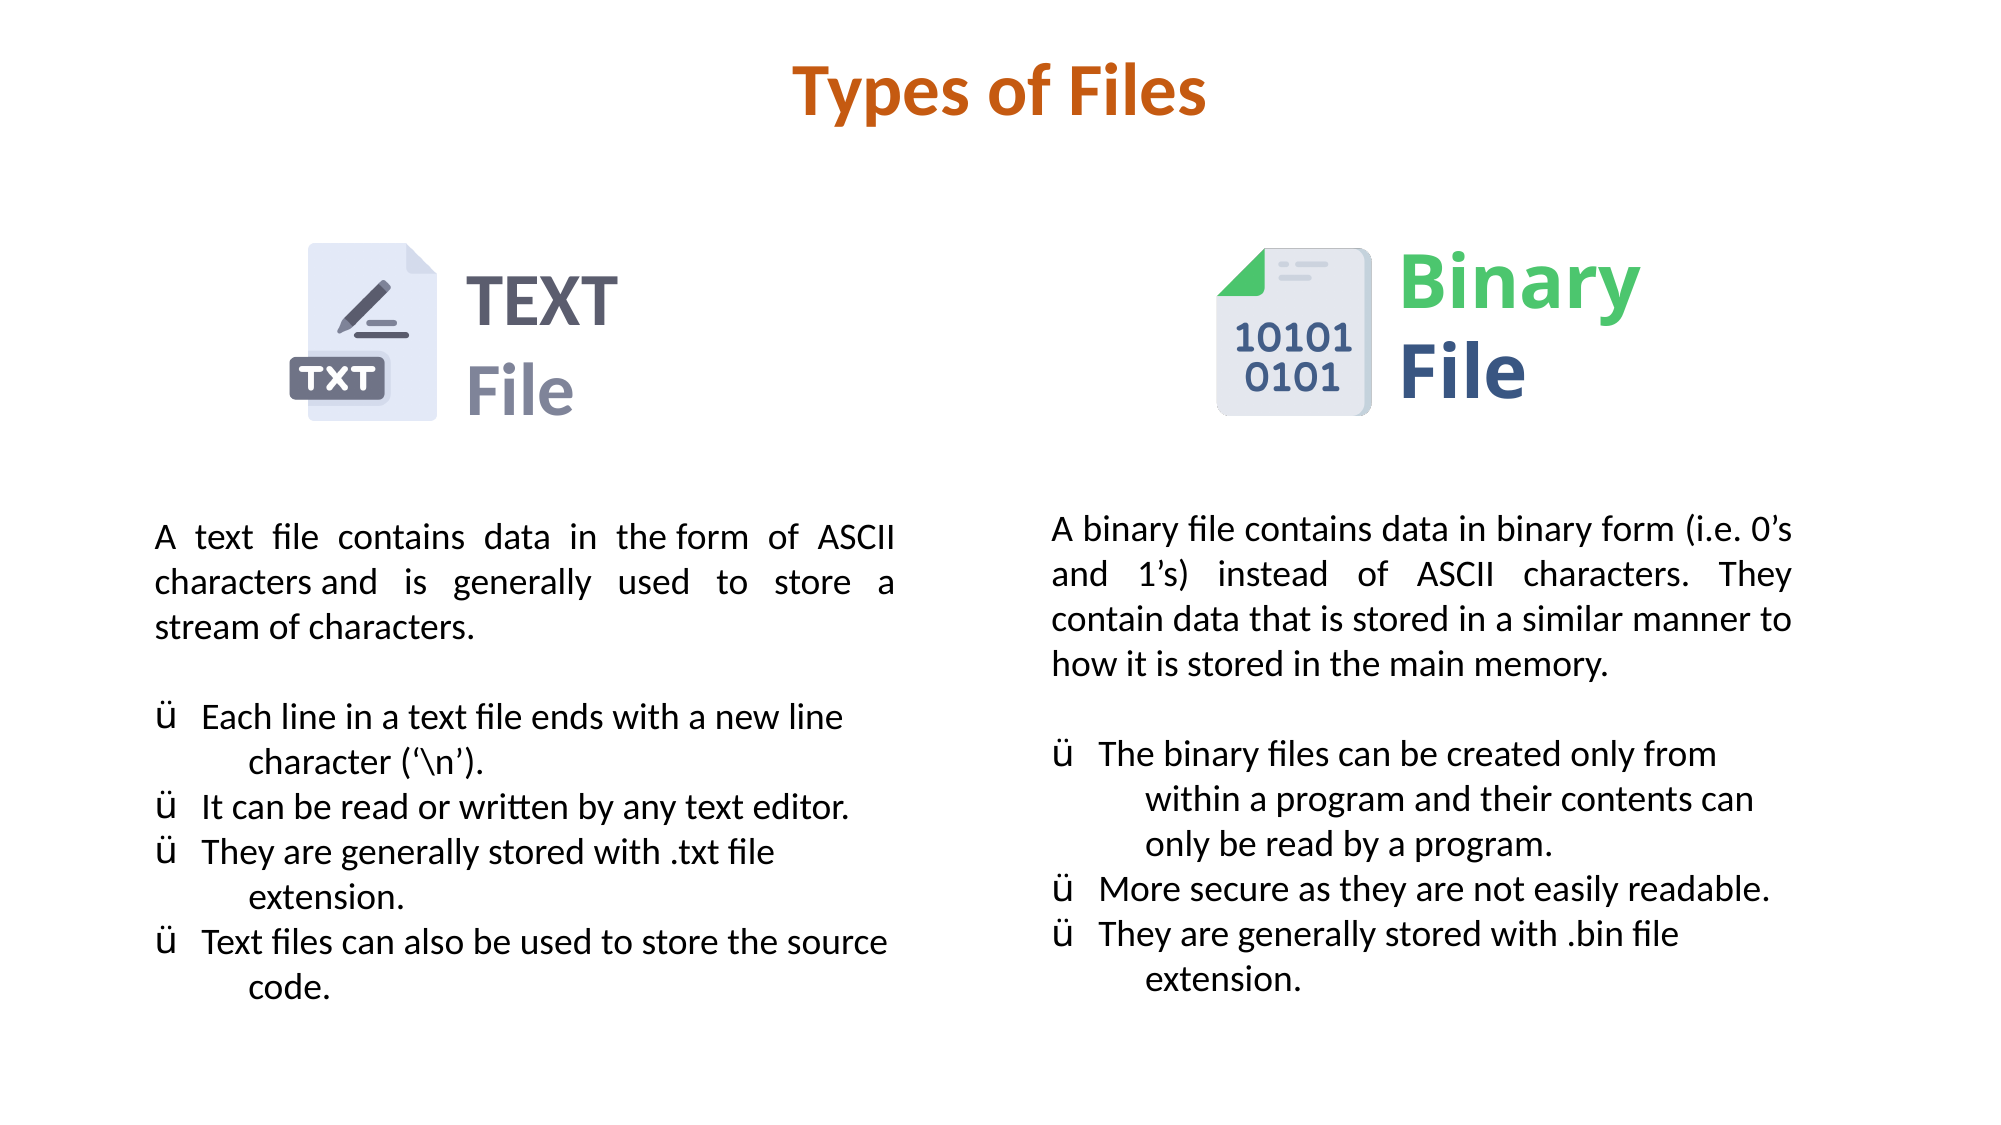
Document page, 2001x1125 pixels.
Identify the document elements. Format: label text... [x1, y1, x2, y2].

text_box A text file contains data in the form of ASCII characters and is generally used to store a stream of characters. Each line in a text file ends with a new line character (‘\n’). It can be read or written by any text editor. They are generally stored with .txt file extension. Text files can also be used to store the source code. [139, 504, 911, 1020]
picture [274, 243, 451, 421]
text_box Types of Files [666, 33, 1334, 140]
text_box Binary File [1382, 226, 1727, 424]
text_box A binary file contains data in binary form (i.e. 0’s and 1’s) instead of ASCII characters. They contain data that is stored in a similar manner to how it is stored in the main memory. The binary files can be created only from within a program and their contents can only be read by a program. More secure as they are not easily readable. They are generally stored with .bin file extension. [1036, 496, 1808, 1012]
text_box TEXT File [451, 243, 734, 441]
picture [1205, 243, 1382, 421]
